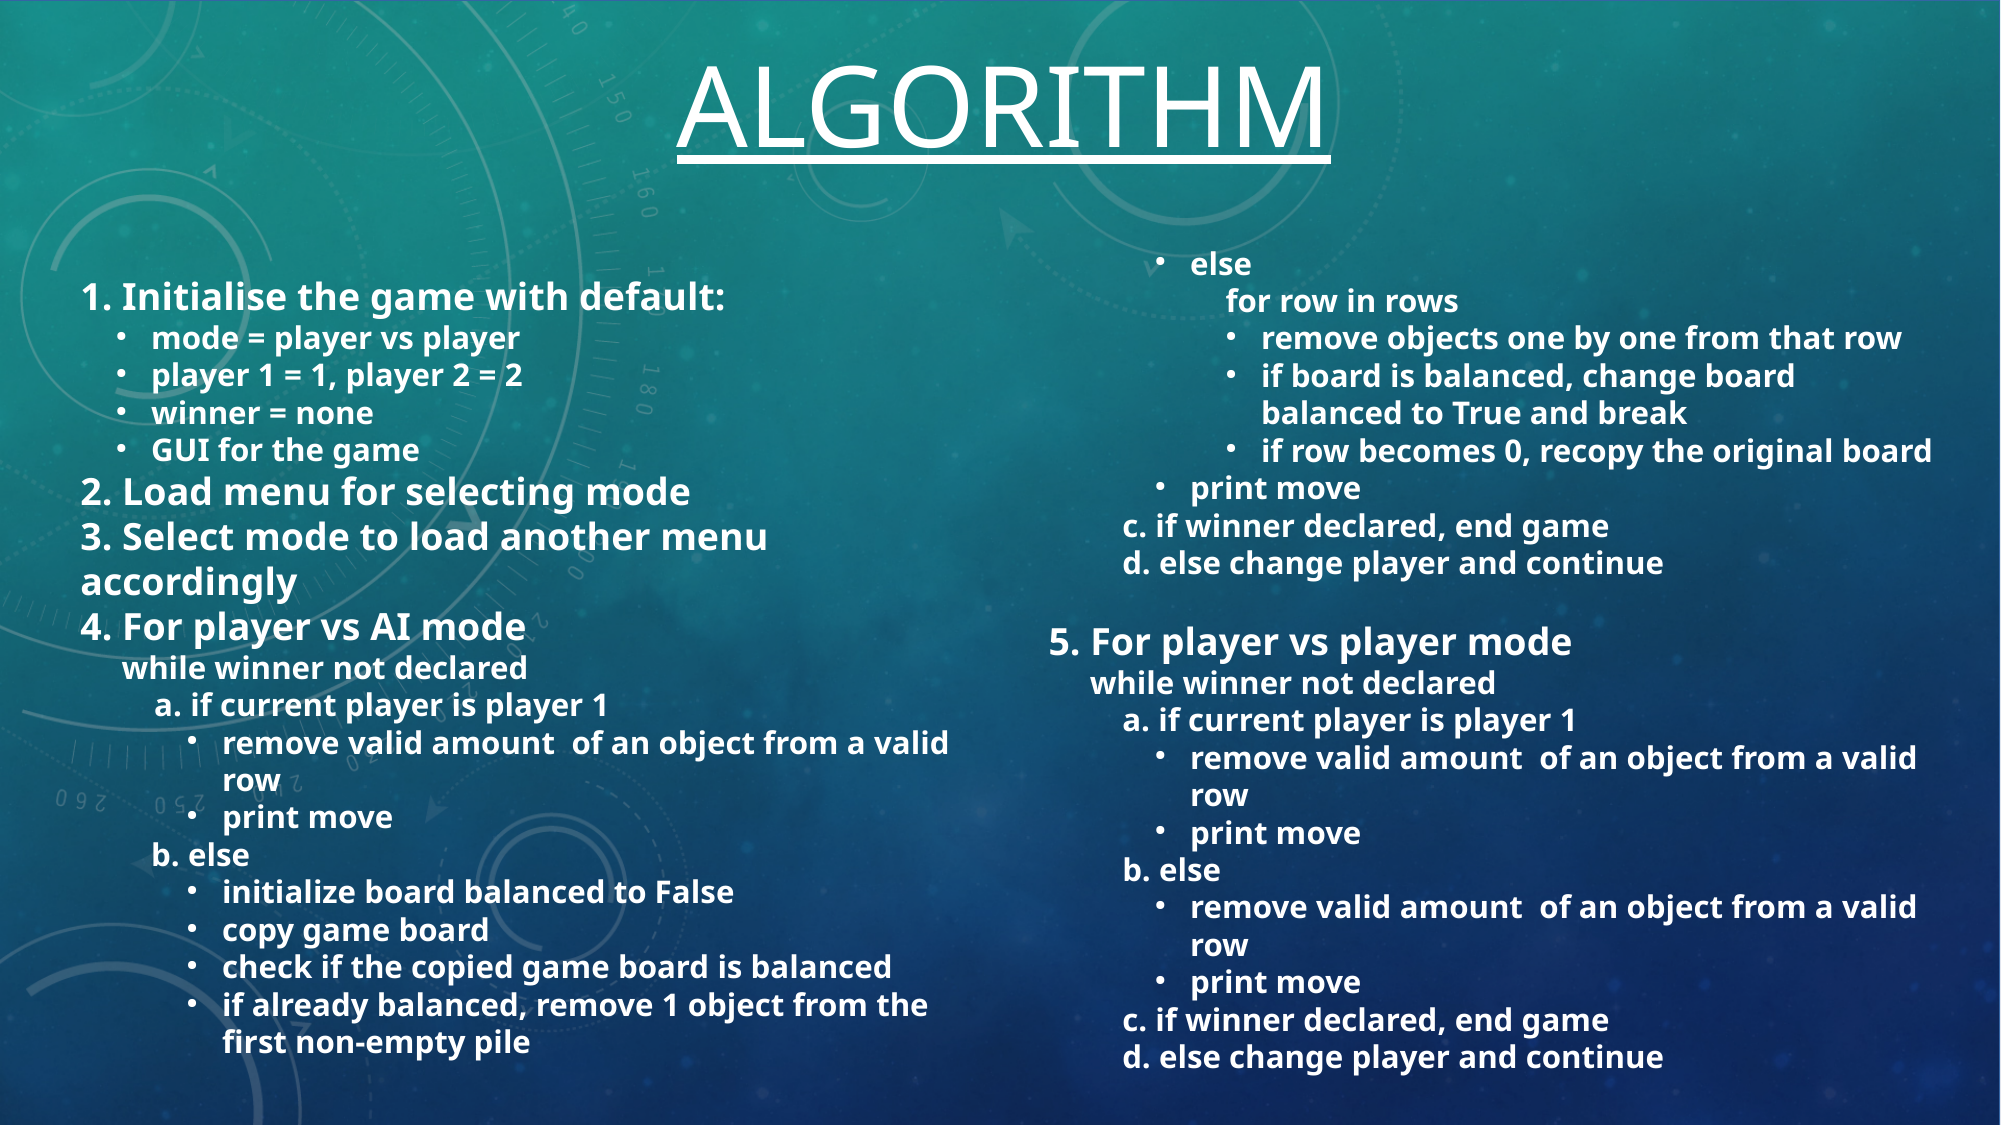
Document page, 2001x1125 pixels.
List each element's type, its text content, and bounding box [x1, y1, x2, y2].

title ALGORITHM [413, 39, 1595, 178]
text_box [0, 0, 2000, 1125]
subtitle 1. Initialise the game with default: mode = player vs player player 1 = 1, player 2 = 2 winner = none GUI for the game 2. Load menu for selecting mode 3. Select mode to load another menu accordingly 4. For player vs AI mode while winner not declared a. if current player is player 1 remove valid amount of an object from a valid row print move b. else initialize board balanced to False copy game board check if the copied game board is balanced if already balanced, remove 1 object from the first non-empty pile [65, 265, 987, 999]
text_box else for row in rows remove objects one by one from that row if board is balanced, change board balanced to True and break if row becomes 0, recopy the original board print move c. if winner declared, end game d. else change player and continue 5. For player vs player mode while winner not declared a. if current player is player 1 remove valid amount of an object from a valid row print move b. else remove valid amount of an object from a valid row print move c. if winner declared, end game d. else change player and continue [1033, 236, 1955, 1028]
